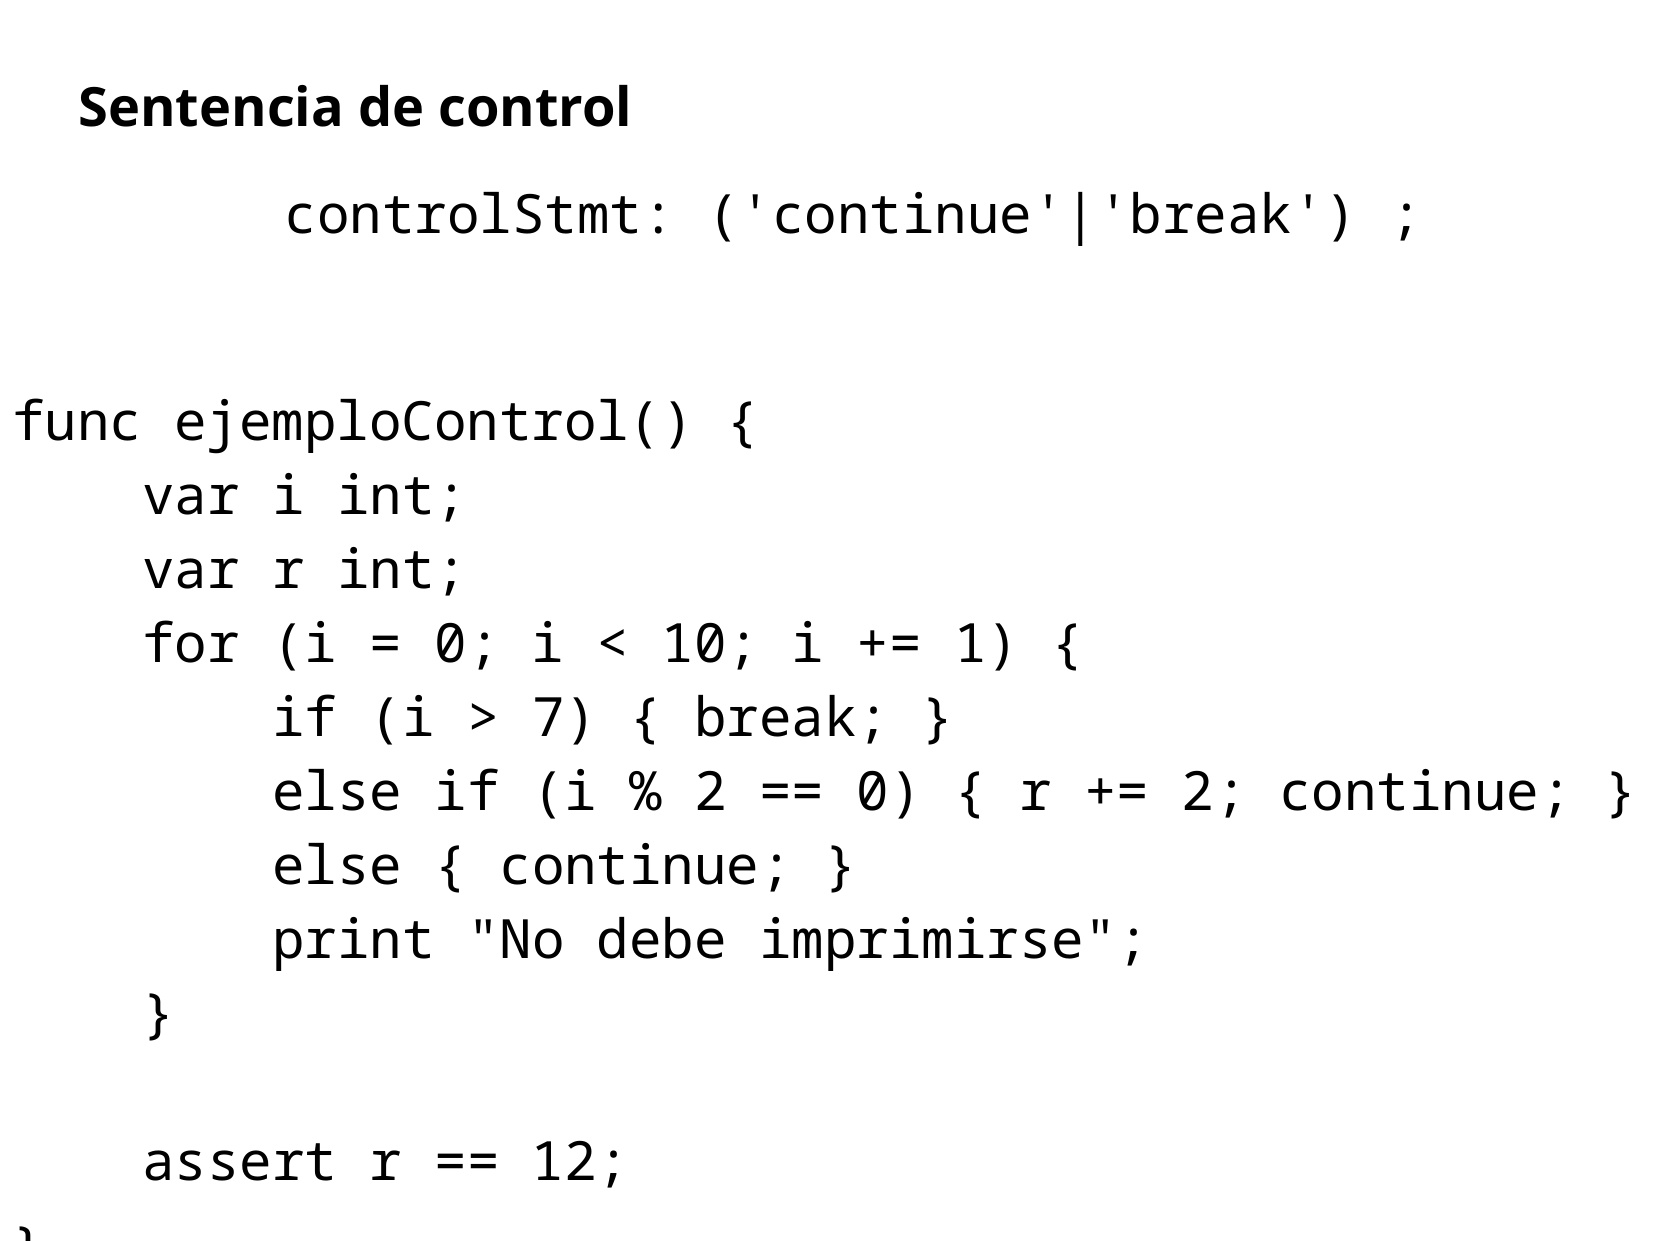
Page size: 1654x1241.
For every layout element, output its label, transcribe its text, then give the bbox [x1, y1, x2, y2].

text_box Sentencia de control [63, 61, 1231, 142]
text_box controlStmt: ('continue'|'break') ; [270, 168, 1441, 249]
text_box func ejemploControl() { var i int; var r int; for (i = 0; i < 10; i += 1) { if (i > 7) { break; } else if (i % 2 == 0) { r += 2; continue; } else { continue; } print "No debe imprimirse"; } assert r == 12; } [0, 375, 1652, 1183]
